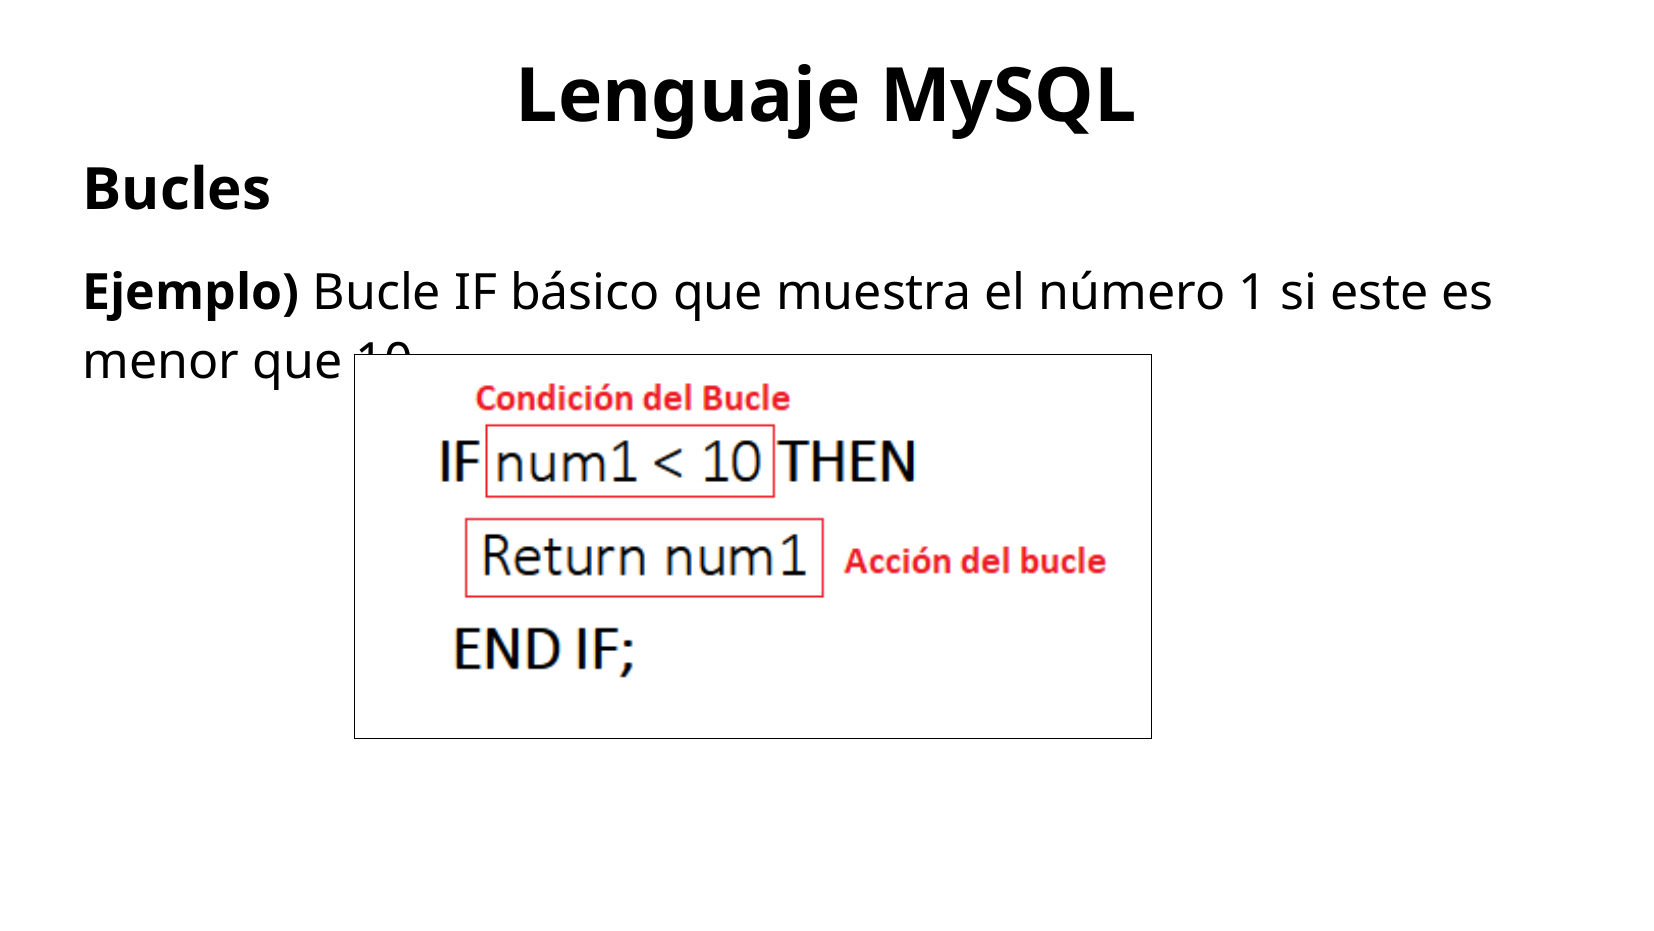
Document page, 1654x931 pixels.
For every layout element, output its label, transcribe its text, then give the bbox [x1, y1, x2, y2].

list Bucles Ejemplo) Bucle IF básico que muestra el número 1 si este es menor que 10 [82, 147, 1595, 857]
title Lenguaje MySQL [82, 37, 1571, 147]
picture [354, 354, 1152, 739]
